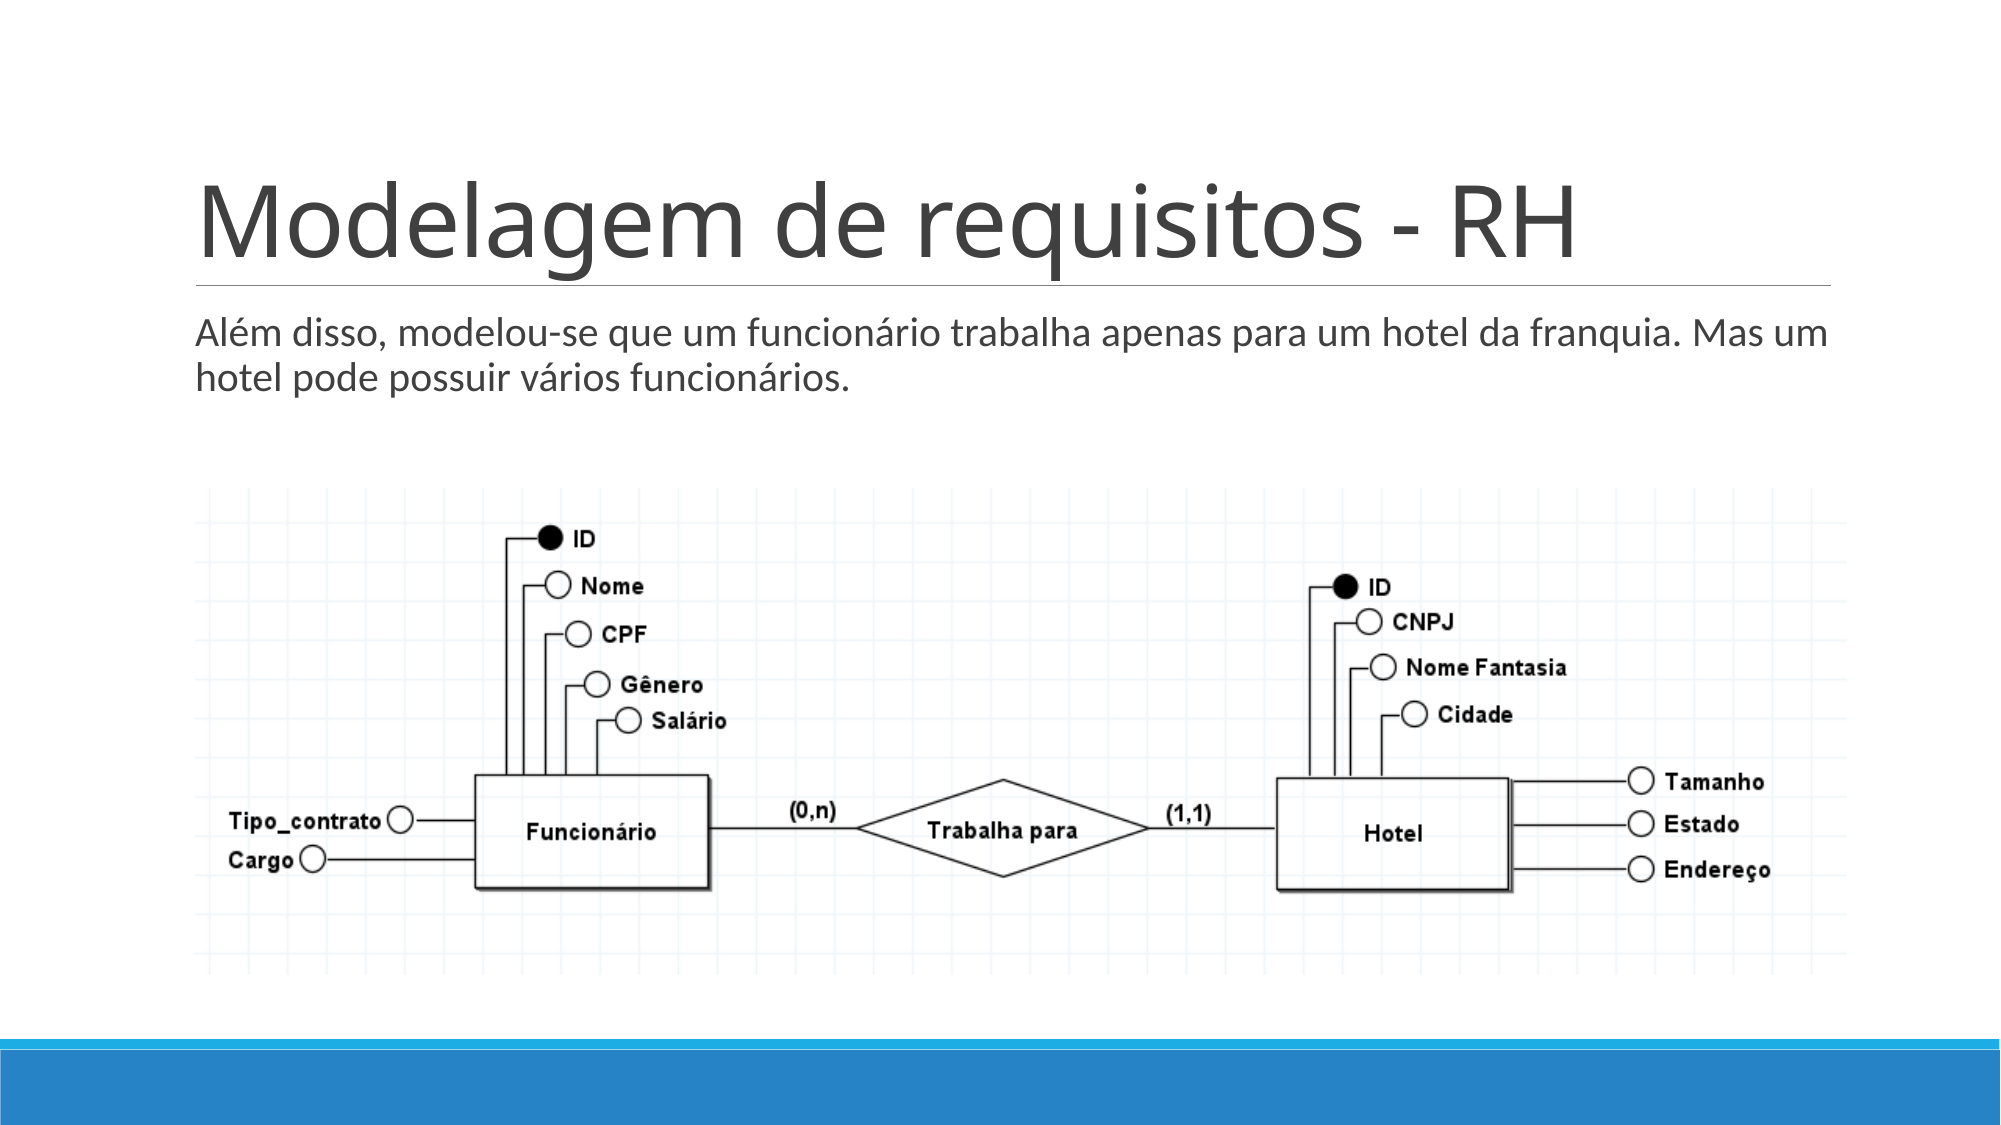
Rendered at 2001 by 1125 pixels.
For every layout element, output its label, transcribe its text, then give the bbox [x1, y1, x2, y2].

picture [195, 488, 1847, 975]
list Além disso, modelou-se que um funcionário trabalha apenas para um hotel da franquia. Mas um hotel pode possuir vários funcionários. [180, 302, 1830, 963]
title Modelagem de requisitos - RH [180, 47, 1830, 285]
